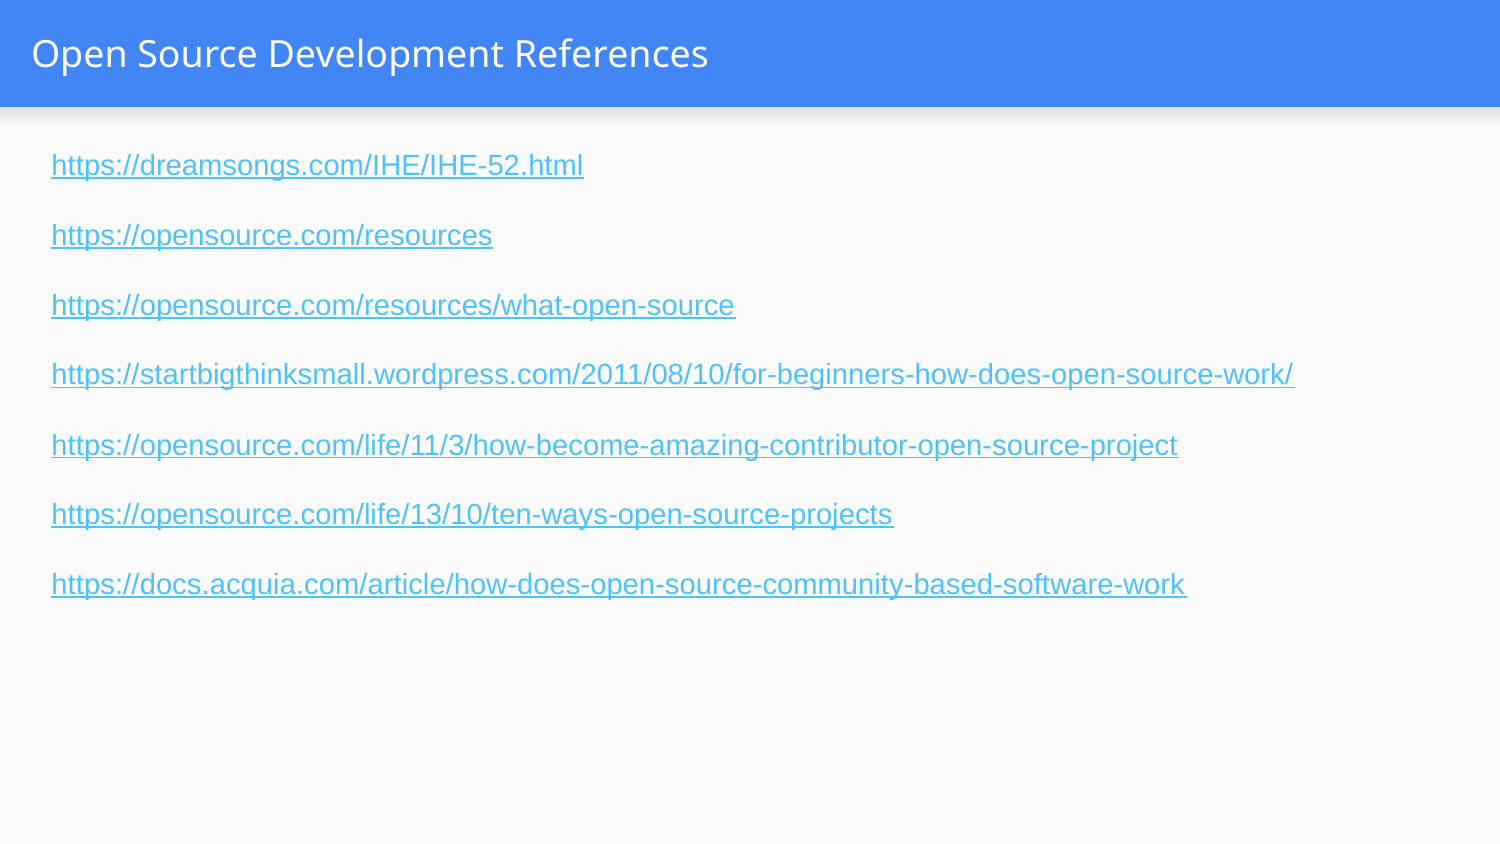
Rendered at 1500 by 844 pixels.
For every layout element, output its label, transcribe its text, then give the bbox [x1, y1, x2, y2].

text_box https://dreamsongs.com/IHE/IHE-52.html https://opensource.com/resources https://opensource.com/resources/what-open-source https://startbigthinksmall.wordpress.com/2011/08/10/for-beginners-how-does-open-source-work/ https://opensource.com/life/11/3/how-become-amazing-contributor-open-source-project https://opensource.com/life/13/10/ten-ways-open-source-projects https://docs.acquia.com/article/how-does-open-source-community-based-software-work [36, 131, 1455, 808]
title Open Source Development References [16, 2, 1464, 102]
